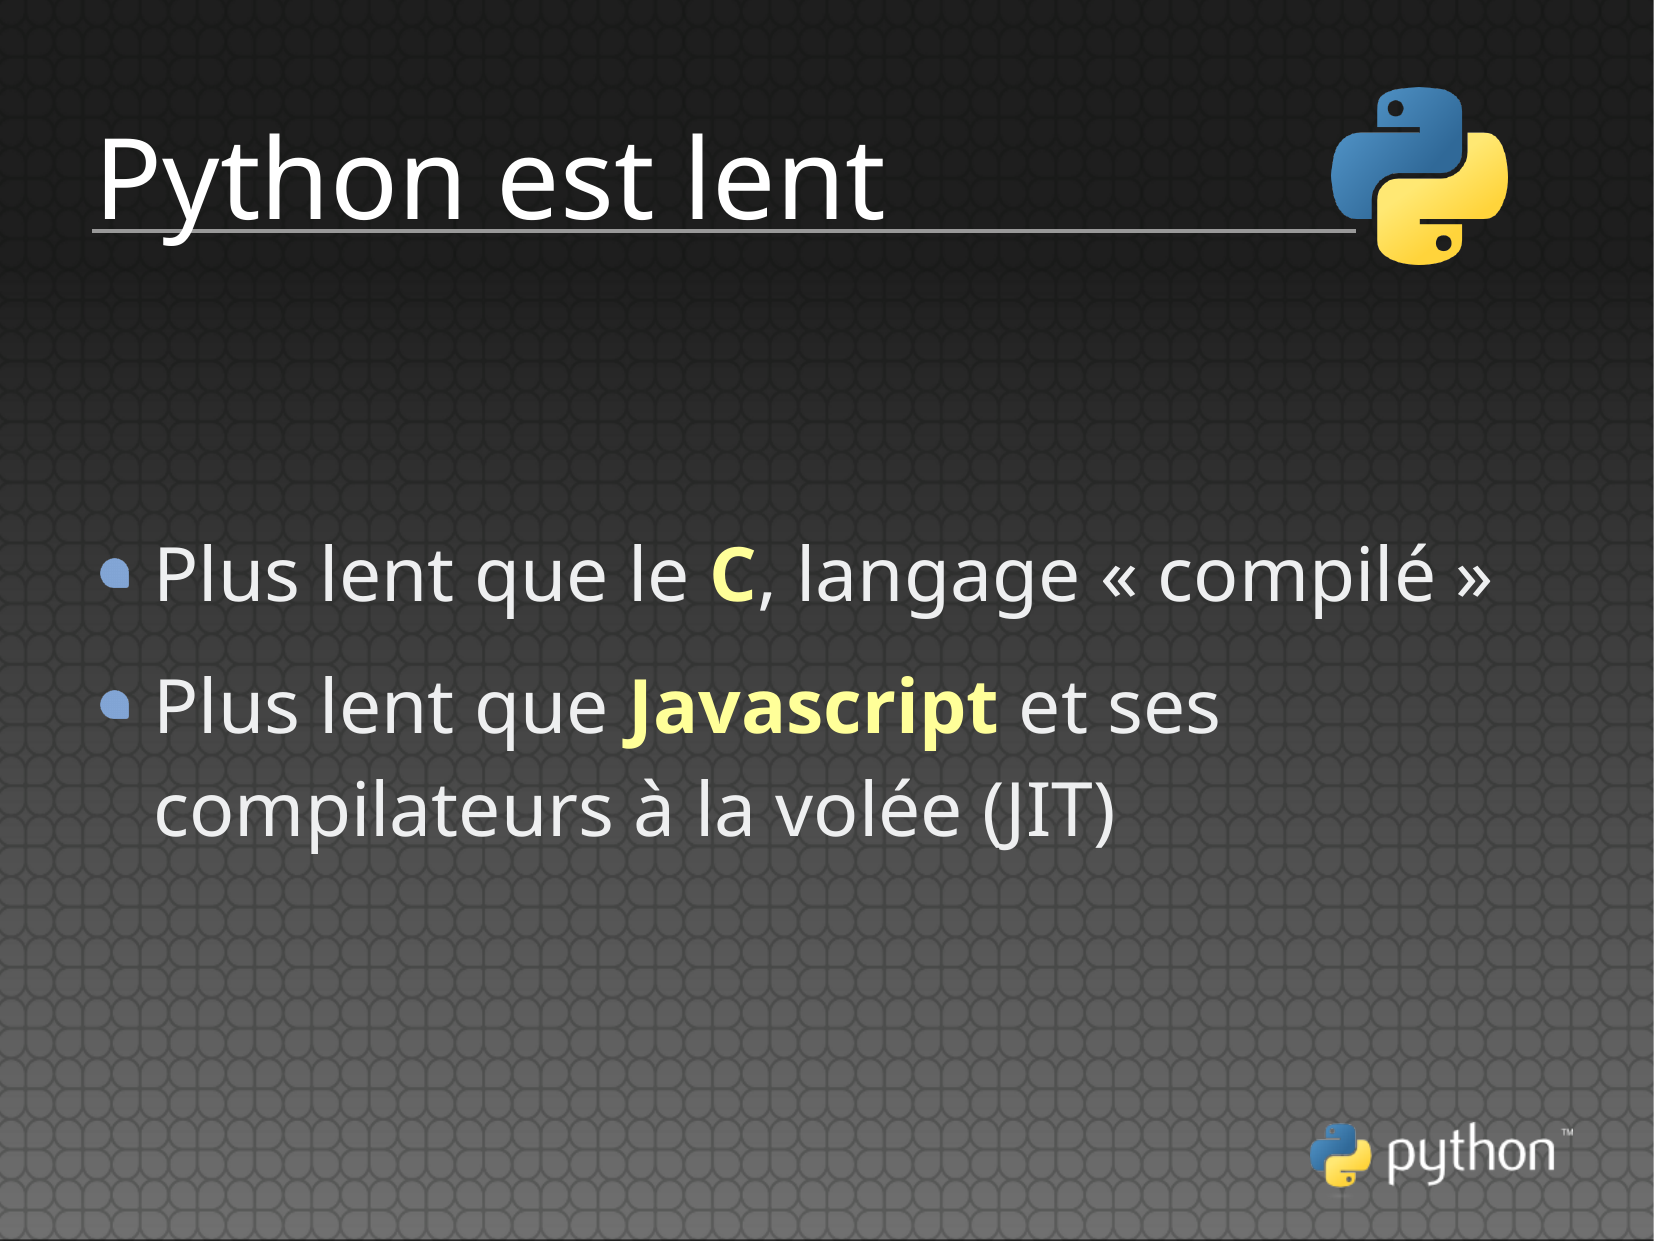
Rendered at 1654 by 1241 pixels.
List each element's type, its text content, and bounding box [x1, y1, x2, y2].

title Python est lent [94, 100, 1426, 251]
list Plus lent que le C, langage « compilé » Plus lent que Javascript et ses compilateurs à la volée (JIT) [82, 389, 1571, 1130]
picture [0, 0, 1654, 1241]
